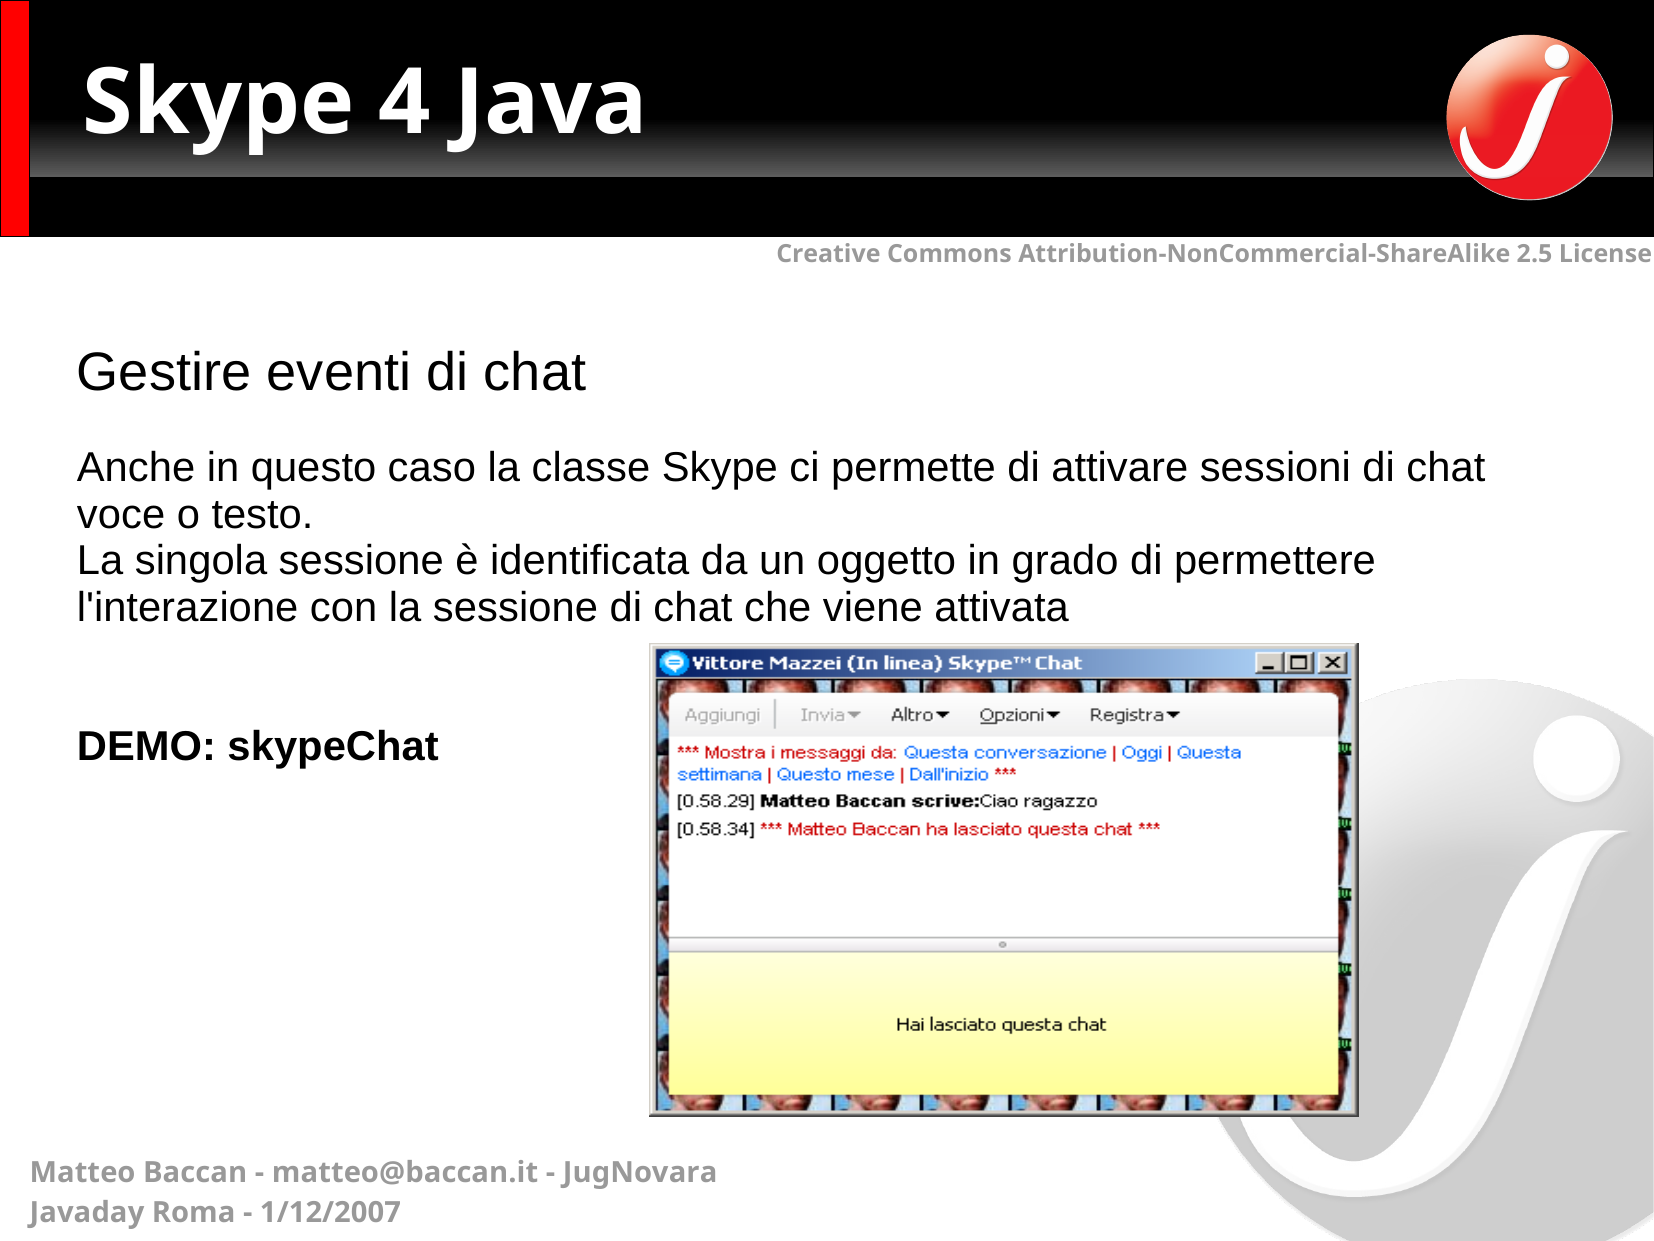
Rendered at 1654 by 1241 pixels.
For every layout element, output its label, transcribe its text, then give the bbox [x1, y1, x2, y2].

text_box [627, 219, 1188, 291]
picture [649, 643, 1654, 1241]
title Skype 4 Java [82, 43, 1571, 154]
picture [1434, 28, 1625, 207]
subtitle Gestire eventi di chat Anche in questo caso la classe Skype ci permette di attivare sessioni di chat voce o testo. La singola sessione è identificata da un oggetto in grado di permettere l'interazione con la sessione di chat che viene attivata DEMO: skypeChat [76, 302, 1565, 810]
